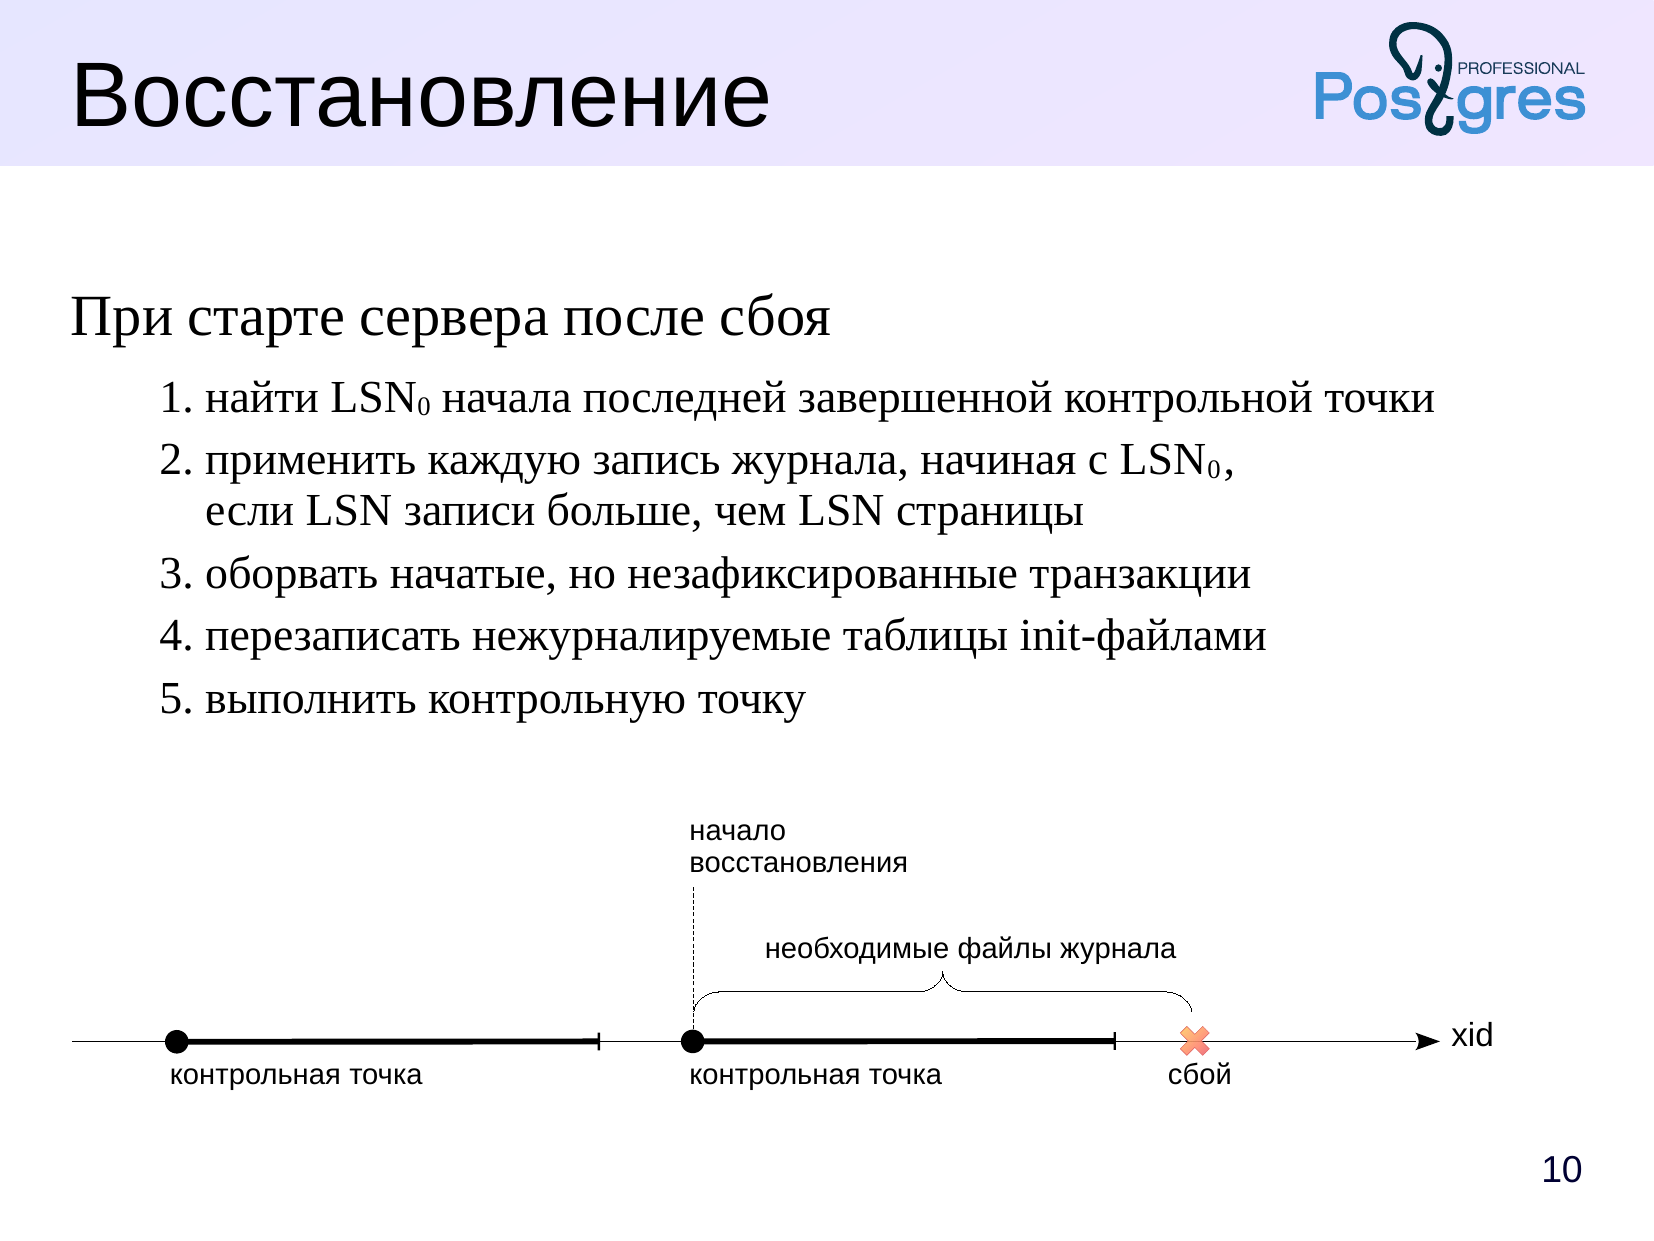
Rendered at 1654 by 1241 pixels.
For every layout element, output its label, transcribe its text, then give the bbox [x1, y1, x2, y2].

title Восстановление [70, 43, 1261, 250]
text_box xid [1436, 1009, 1509, 1062]
text_box сбой [1153, 1050, 1247, 1111]
text_box контрольная точка [674, 1050, 958, 1111]
picture [1169, 1015, 1220, 1050]
text_box начало восстановления [674, 806, 924, 887]
text_box контрольная точка [155, 1050, 438, 1112]
list При старте сервера после сбоя 1. найти LSN0 начала последней завершенной контрольной точки 2. применить каждую запись журнала, начиная с LSN0 , если LSN записи больше, чем LSN страницы 3. оборвать начатые, но незафиксированные транзакции 4. перезаписать нежурналируемые таблицы init-файлами 5. выполнить контрольную точку [70, 283, 1583, 1141]
text_box необходимые файлы журнала [750, 924, 1192, 985]
